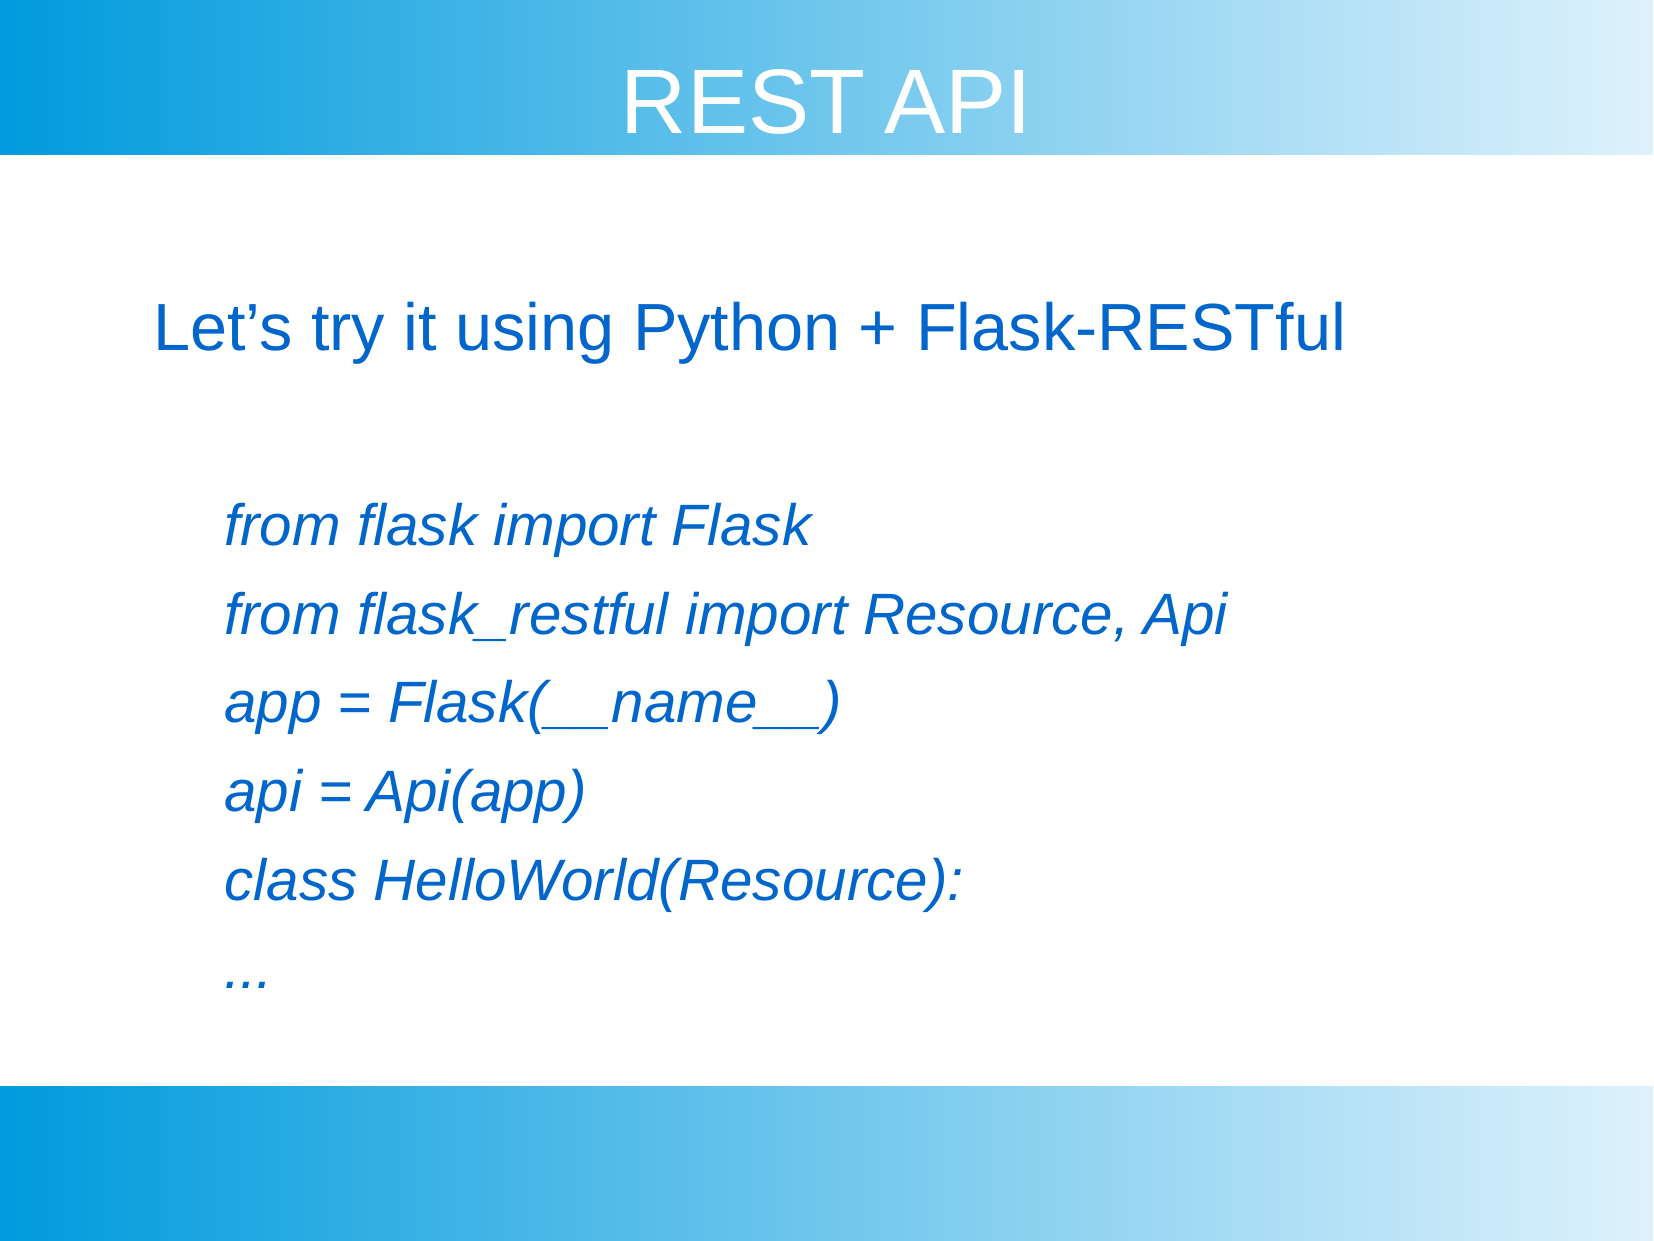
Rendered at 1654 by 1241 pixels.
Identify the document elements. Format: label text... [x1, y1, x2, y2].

title REST API [82, 49, 1571, 155]
list Let’s try it using Python + Flask-RESTful from flask import Flask from flask_restful import Resource, Api app = Flask(__name__) api = Api(app) class HelloWorld(Resource): ... [82, 290, 1571, 1010]
